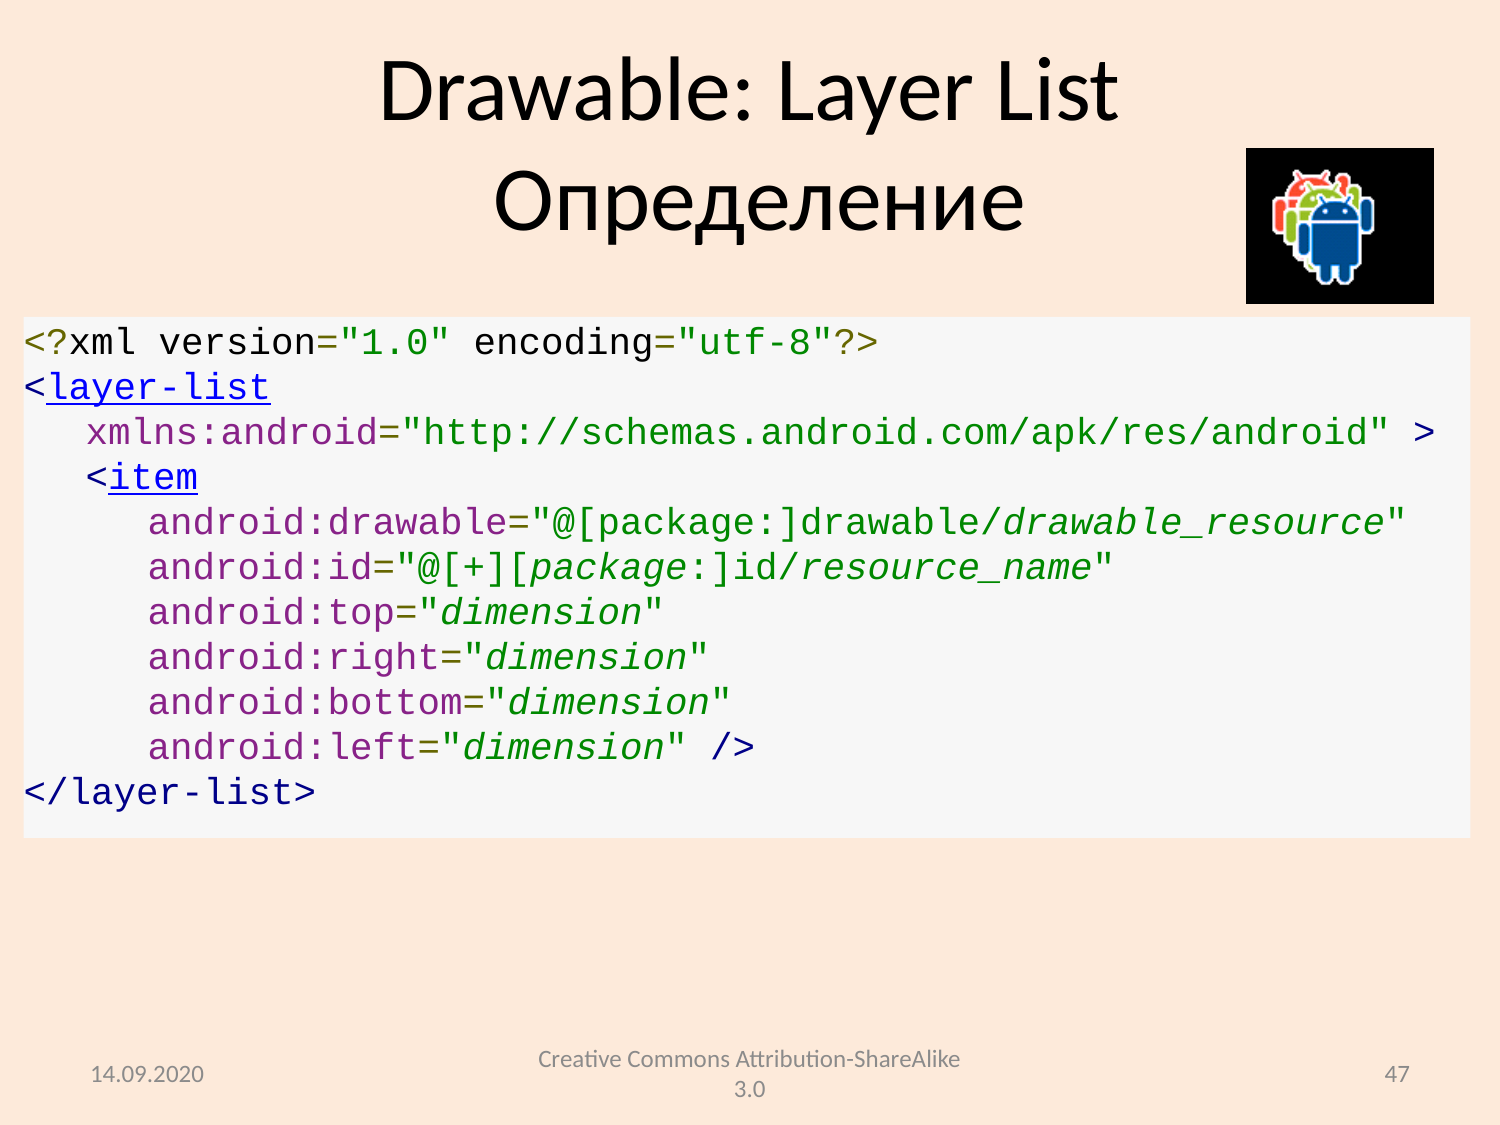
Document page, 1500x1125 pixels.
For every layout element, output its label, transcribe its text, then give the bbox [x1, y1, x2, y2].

title Drawable: Layer List Определение [75, 45, 1425, 233]
picture [1246, 148, 1434, 304]
footer Creative Commons Attribution-ShareAlike 3.0 [512, 1042, 988, 1103]
text_box <?xml version="1.0" encoding="utf-8"?> <layer-list xmlns:android="http://schemas.android.com/apk/res/android" > <item android:drawable="@[package:]drawable/drawable_resource" android:id="@[+][package:]id/resource_name" android:top="dimension" android:right="dimension" android:bottom="dimension" android:left="dimension" /> </layer-list> [23, 316, 1471, 838]
slide_number <number> [1074, 1042, 1425, 1103]
